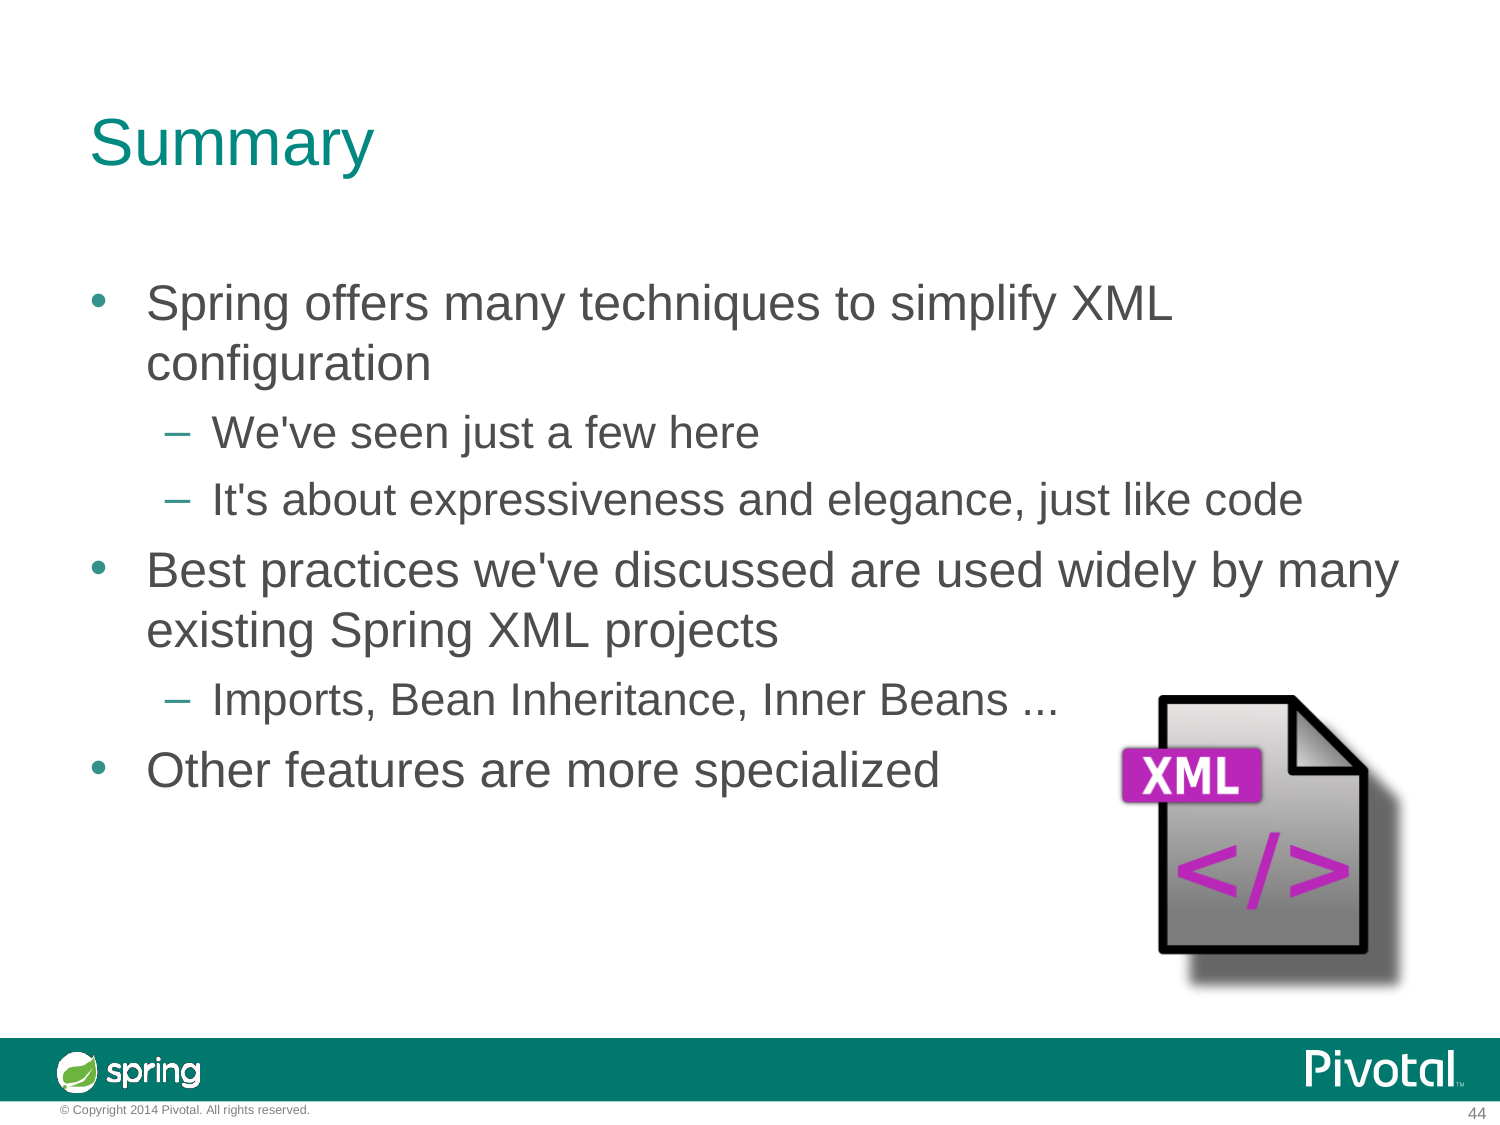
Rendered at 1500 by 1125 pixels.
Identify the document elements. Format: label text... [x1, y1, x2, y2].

picture [1306, 1050, 1464, 1087]
title Summary [75, 45, 1426, 233]
picture [1117, 695, 1413, 999]
picture [32, 1041, 210, 1103]
list Spring offers many techniques to simplify XML configuration We've seen just a few here It's about expressiveness and elegance, just like code Best practices we've discussed are used widely by many existing Spring XML projects Imports, Bean Inheritance, Inner Beans ... Other features are more specialized [75, 262, 1426, 806]
